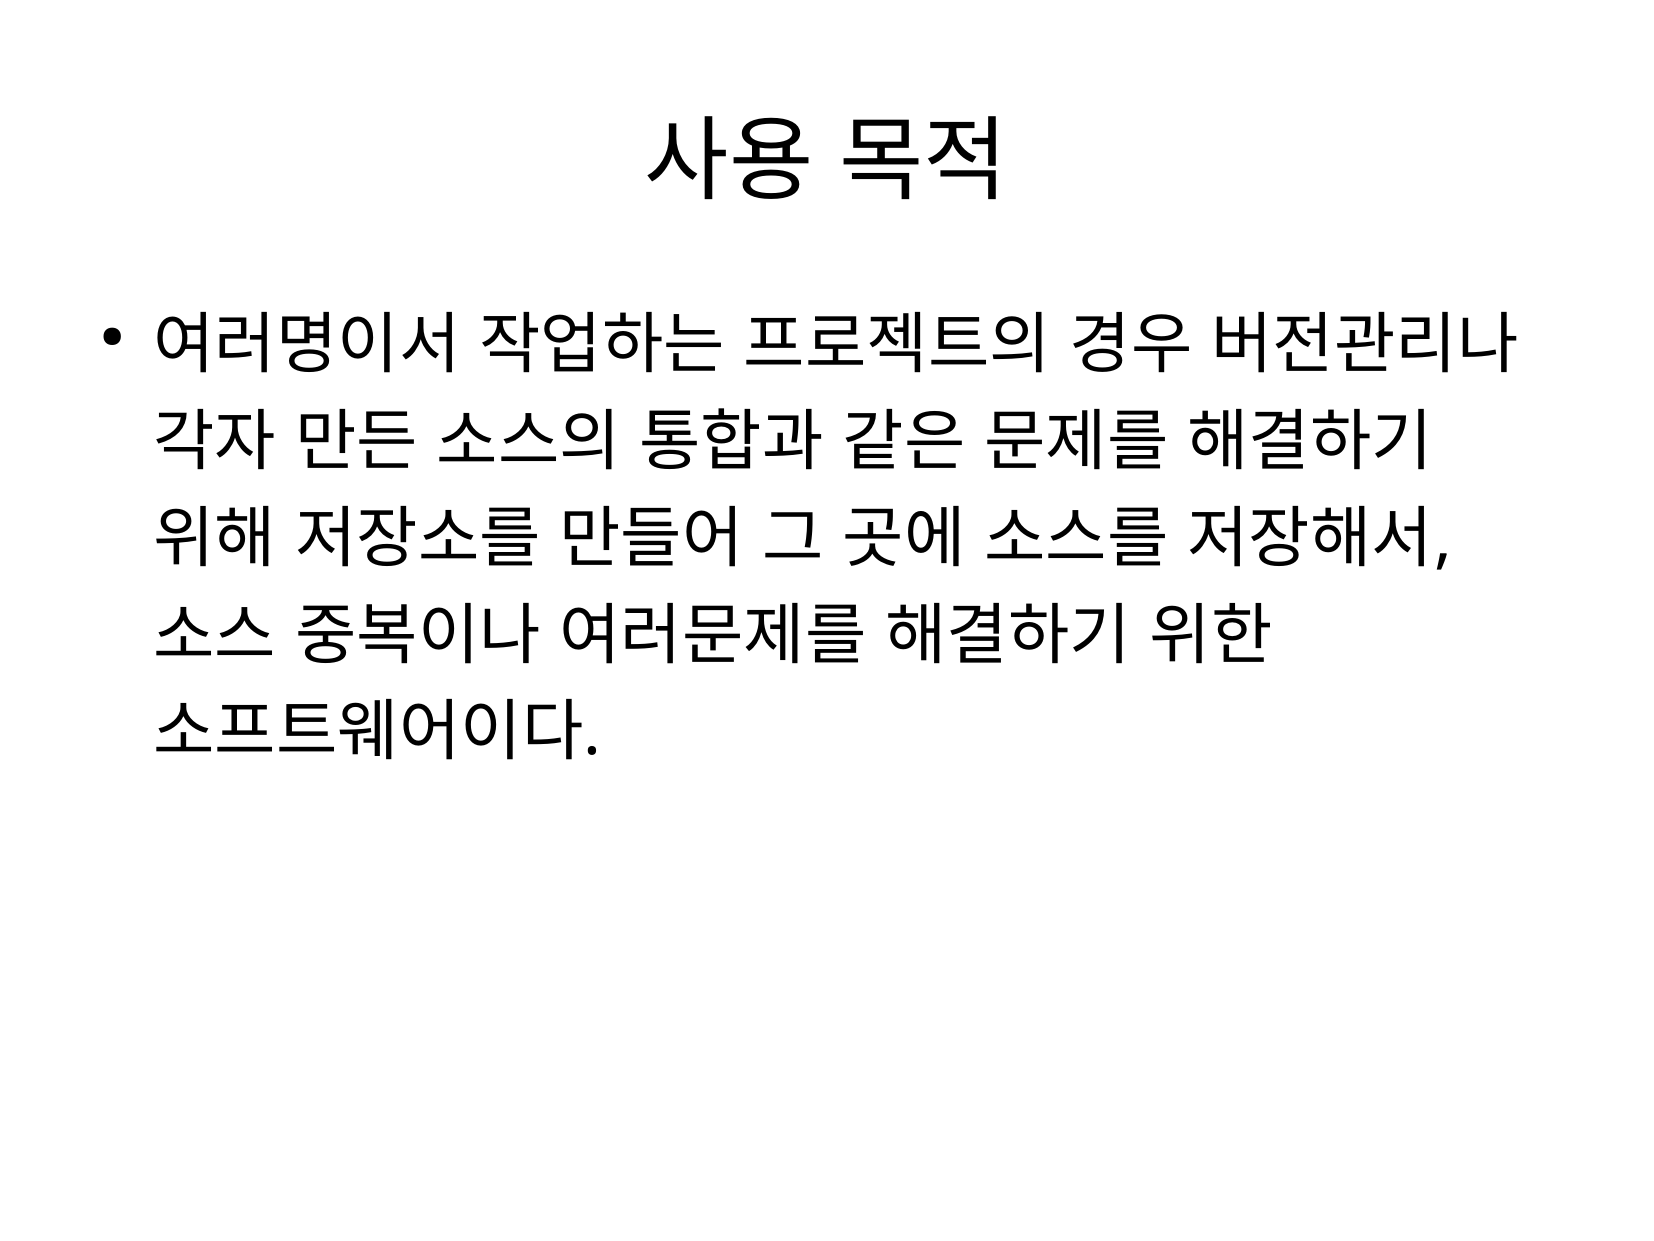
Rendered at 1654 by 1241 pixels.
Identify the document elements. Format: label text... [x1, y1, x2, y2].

title 사용 목적 [82, 49, 1571, 257]
list 여러명이서 작업하는 프로젝트의 경우 버전관리나 각자 만든 소스의 통합과 같은 문제를 해결하기 위해 저장소를 만들어 그 곳에 소스를 저장해서, 소스 중복이나 여러문제를 해결하기 위한 소프트웨어이다. [82, 290, 1571, 1109]
